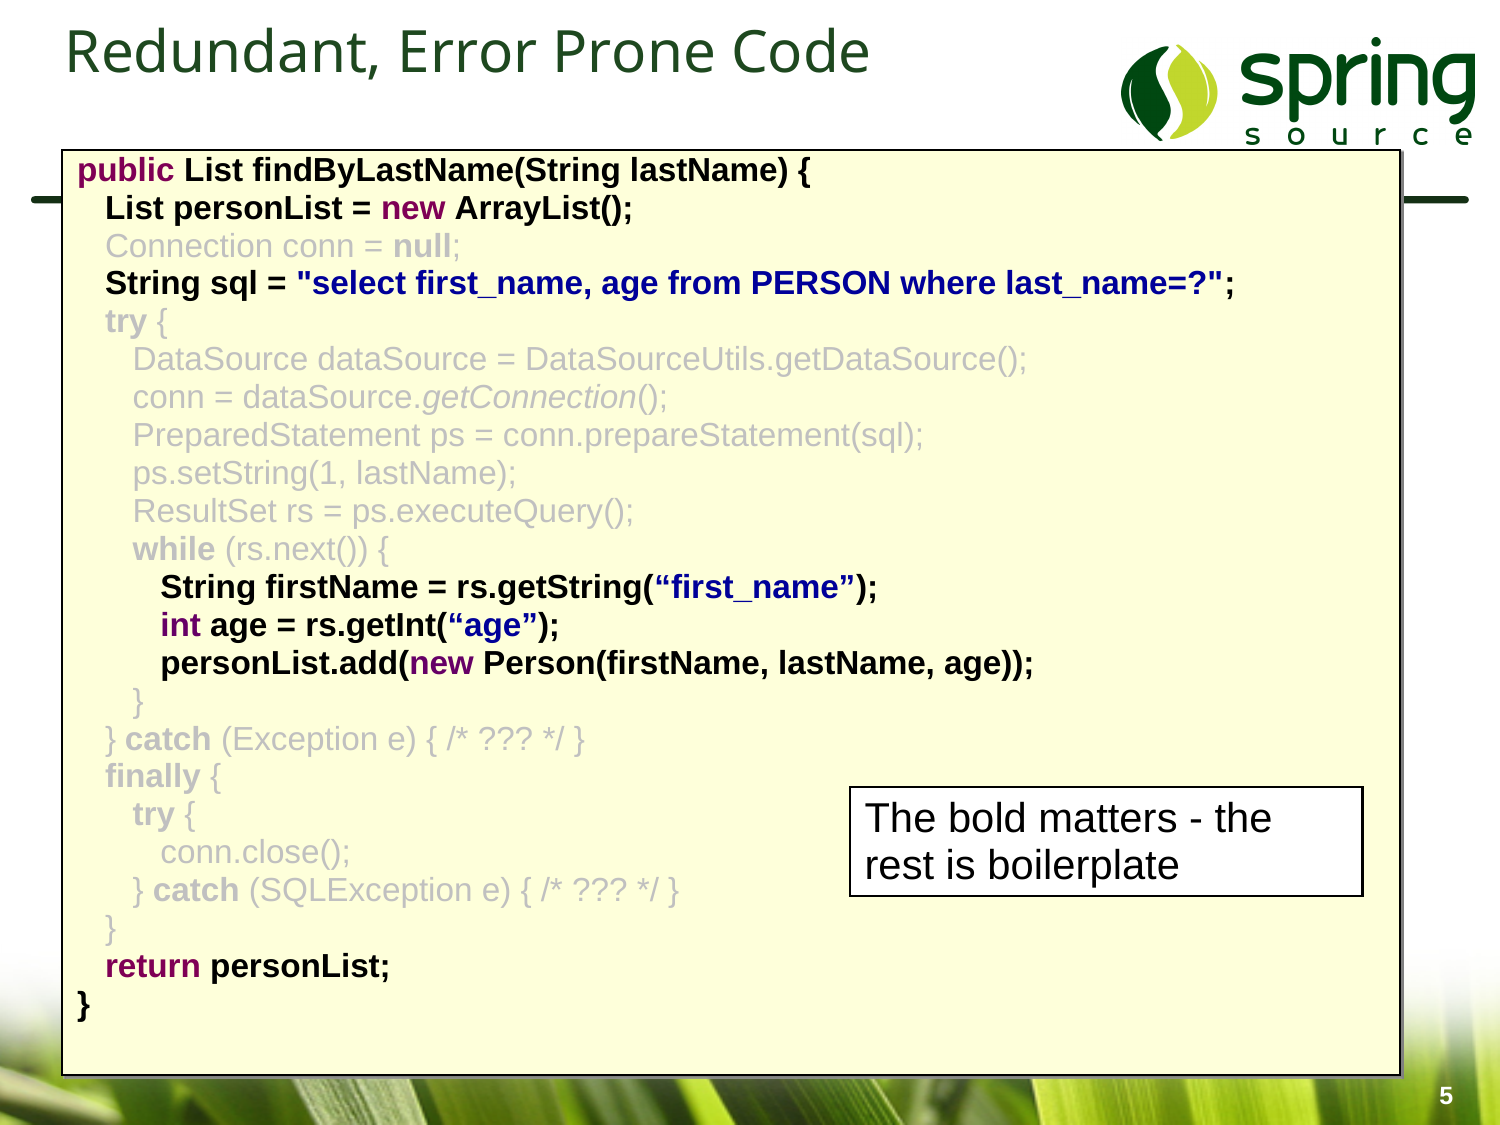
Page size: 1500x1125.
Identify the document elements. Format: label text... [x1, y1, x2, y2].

text_box The bold matters - the rest is boilerplate [849, 787, 1363, 896]
picture [0, 944, 1500, 1125]
text_box public List findByLastName(String lastName) { List personList = new ArrayList(); Connection conn = null; String sql = "select first_name, age from PERSON where last_name=?"; try { DataSource dataSource = DataSourceUtils.getDataSource(); conn = dataSource.getConnection(); PreparedStatement ps = conn.prepareStatement(sql); ps.setString(1, lastName); ResultSet rs = ps.executeQuery(); while (rs.next()) { String firstName = rs.getString(“first_name”); int age = rs.getInt(“age”); personList.add(new Person(firstName, lastName, age)); } } catch (Exception e) { /* ??? */ } finally { try { conn.close(); } catch (SQLException e) { /* ??? */ } } return personList; } [62, 149, 1400, 1075]
title Redundant, Error Prone Code [50, 0, 1326, 100]
picture [1121, 37, 1475, 145]
